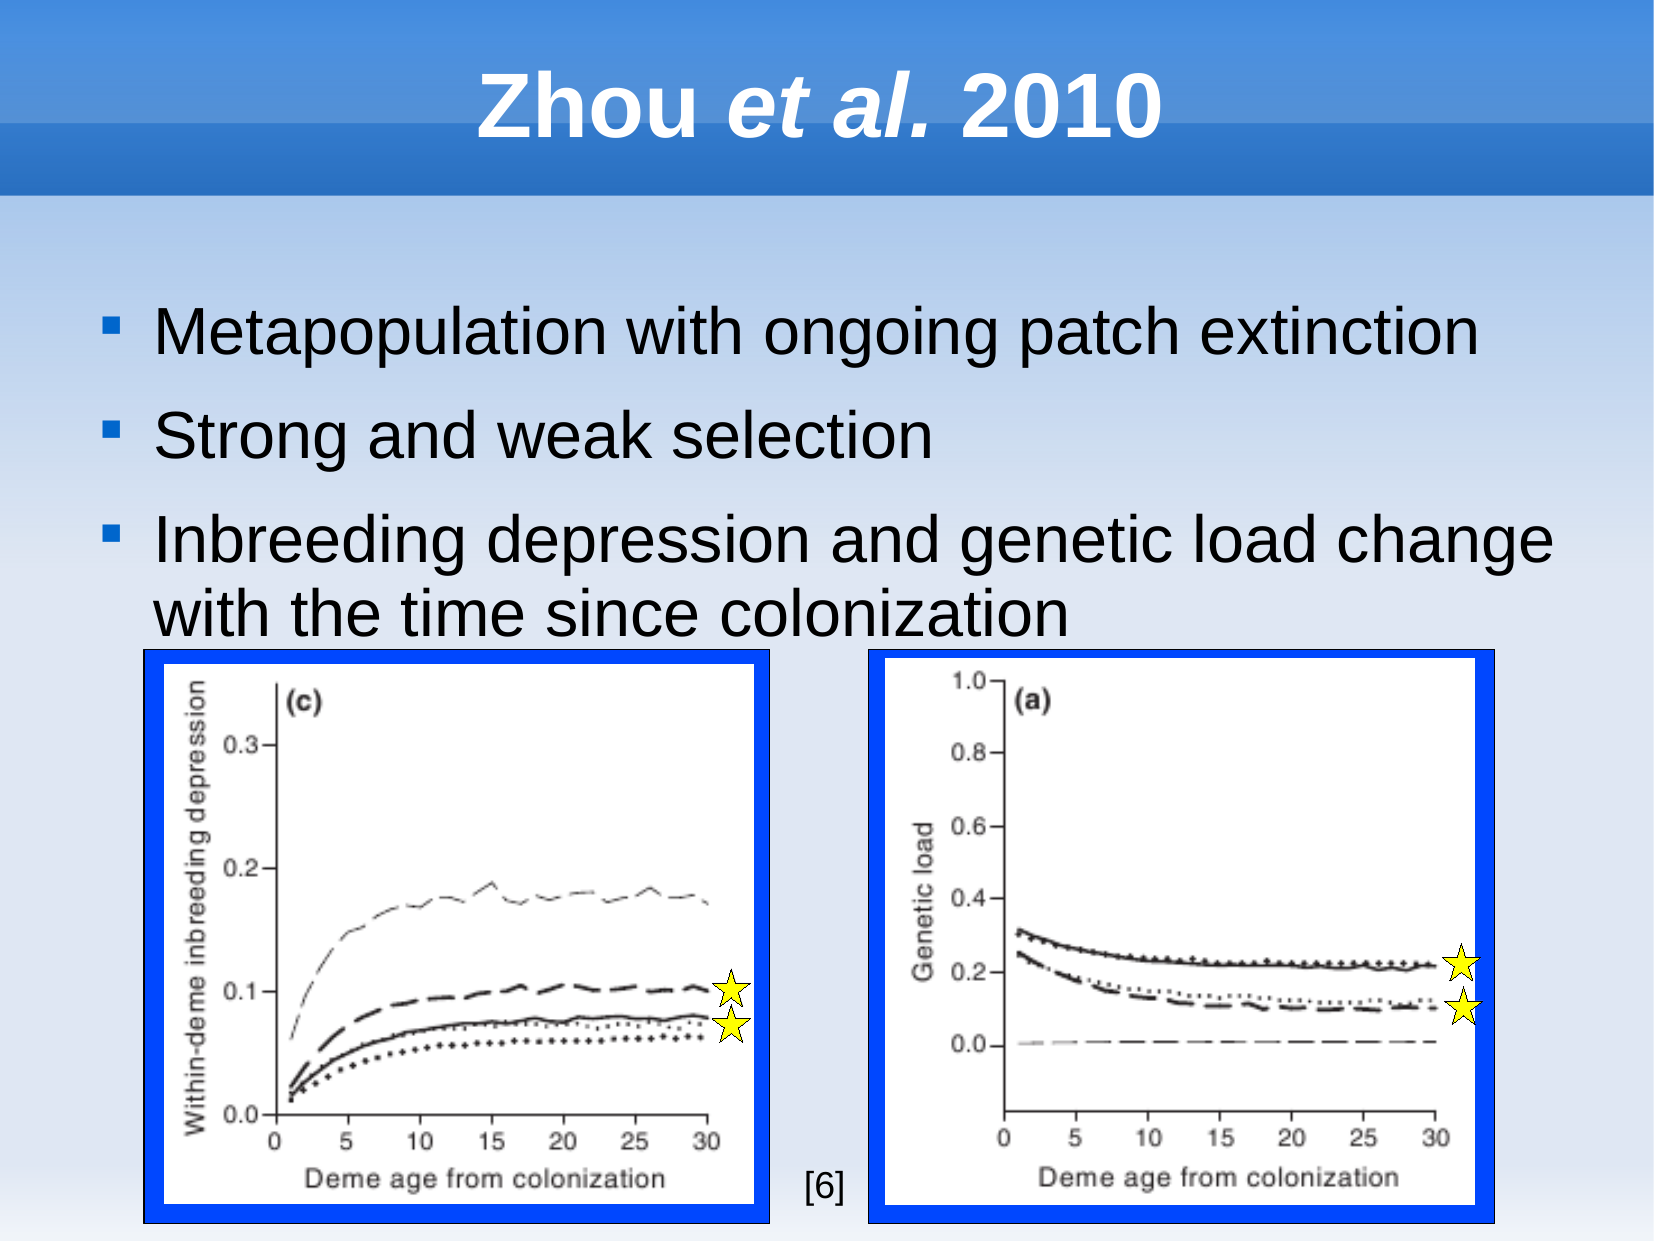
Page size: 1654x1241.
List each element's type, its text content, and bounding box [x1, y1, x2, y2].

picture [0, 0, 1654, 1241]
text_box [868, 649, 1495, 1224]
list Metapopulation with ongoing patch extinction Strong and weak selection Inbreeding depression and genetic load change with the time since colonization [82, 290, 1571, 1094]
text_box [144, 649, 770, 1224]
list [6] [804, 1160, 880, 1239]
title Zhou et al. 2010 [76, 7, 1565, 200]
